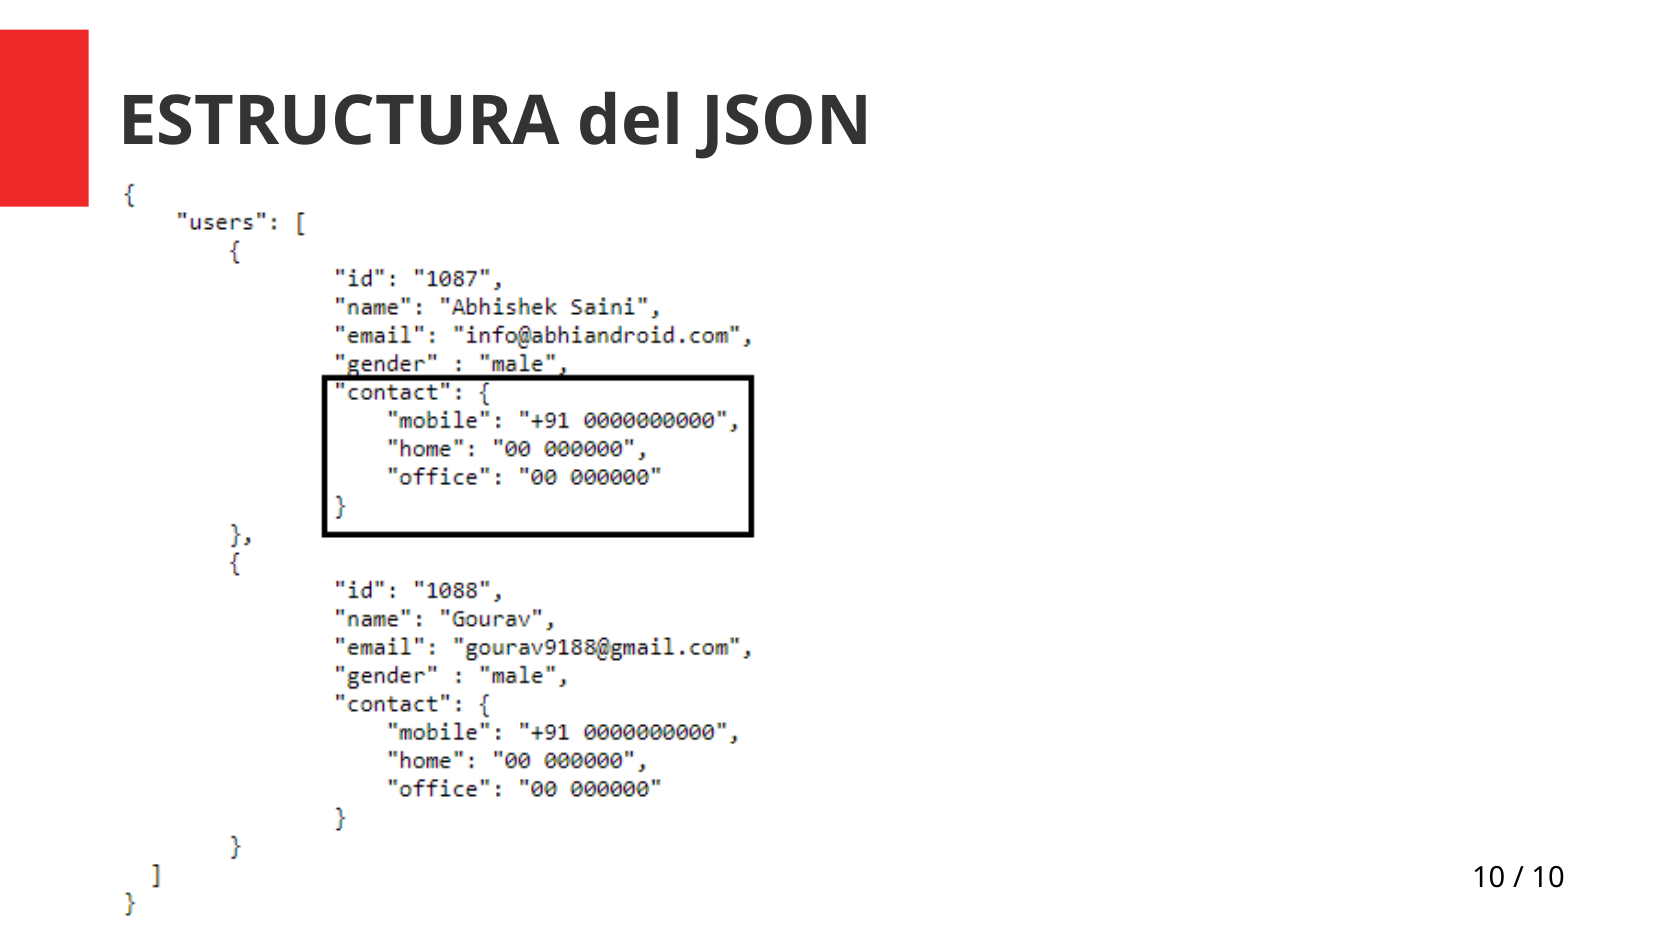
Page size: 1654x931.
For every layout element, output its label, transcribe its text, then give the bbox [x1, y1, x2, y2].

picture [118, 177, 1093, 931]
title ESTRUCTURA del JSON [118, 29, 1595, 207]
